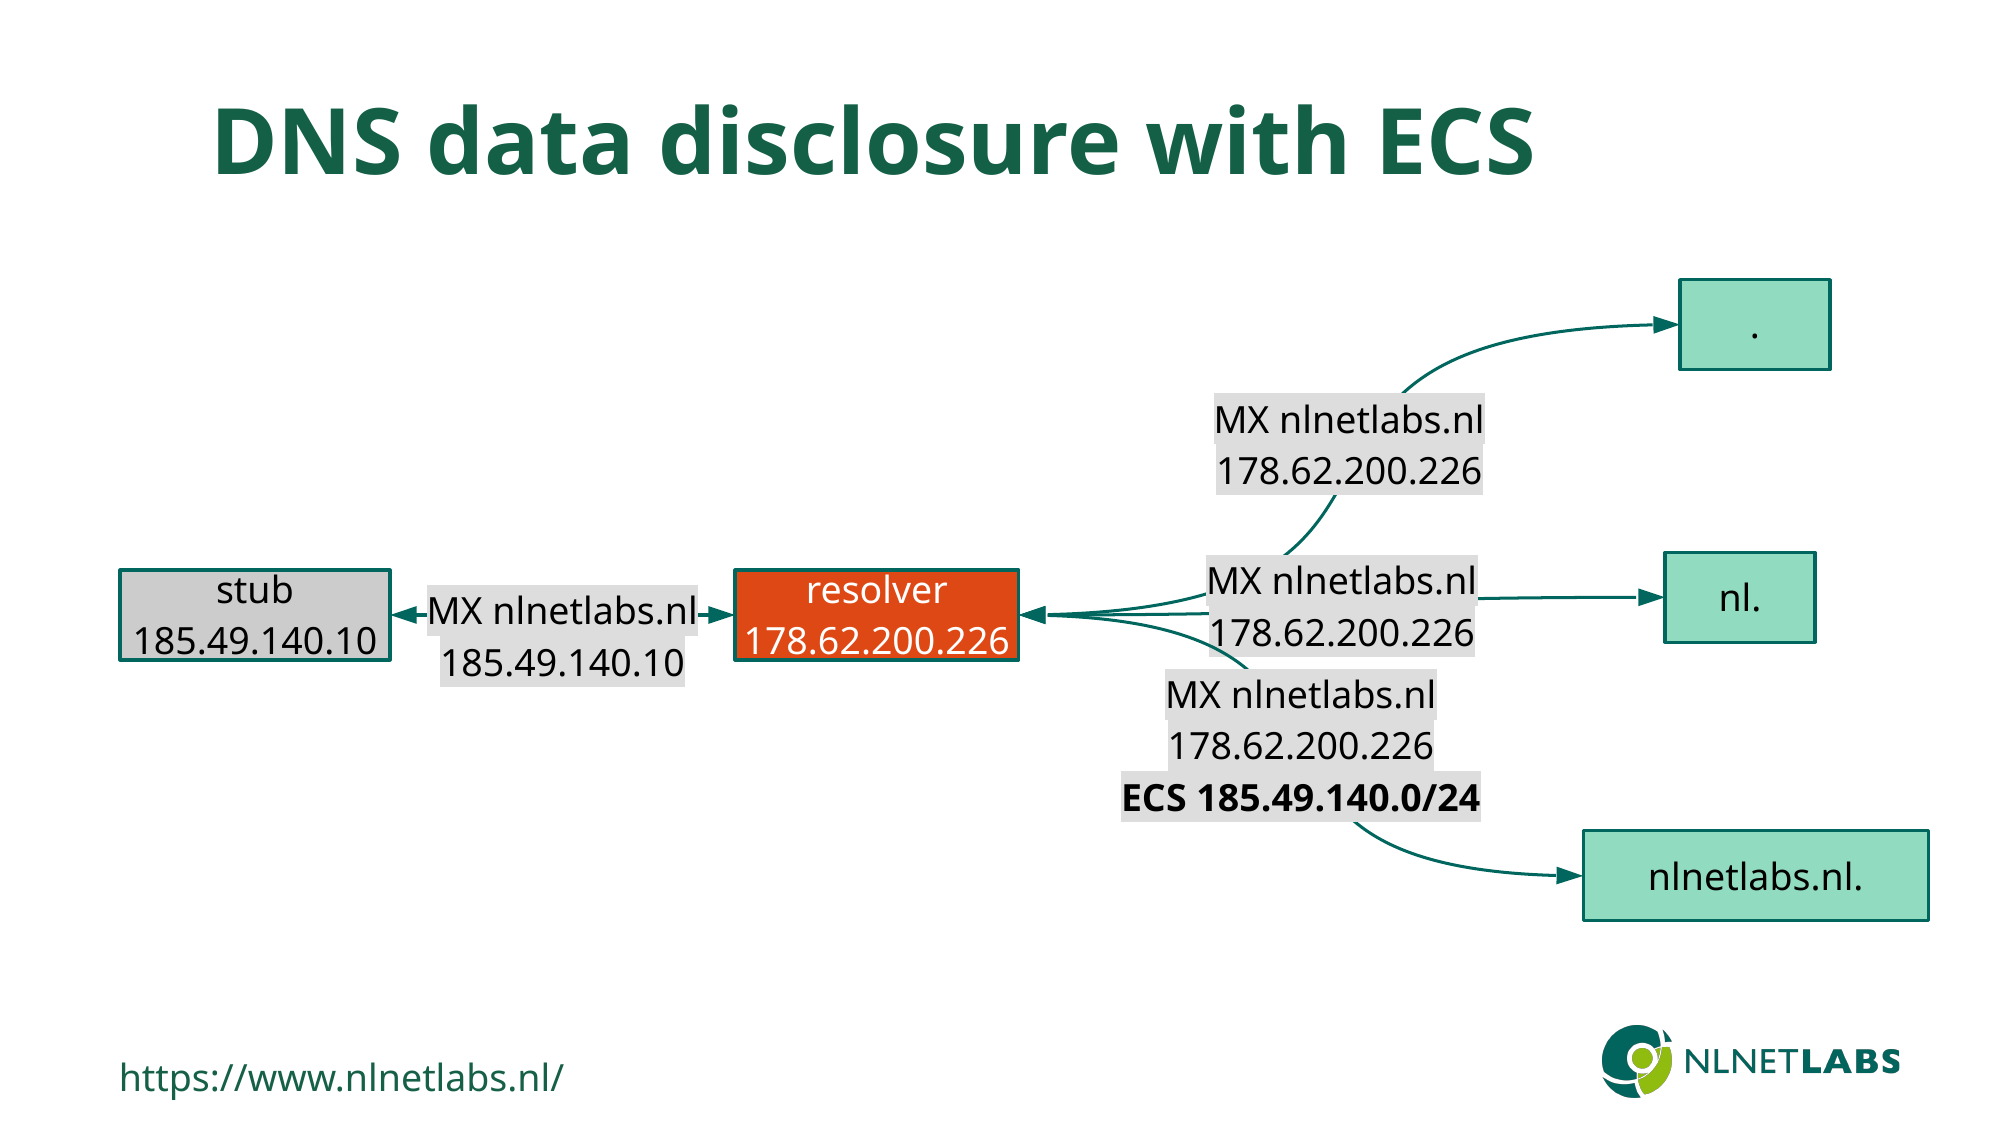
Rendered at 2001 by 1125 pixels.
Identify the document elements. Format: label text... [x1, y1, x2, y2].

text_box resolver 178.62.200.226 [735, 570, 1019, 661]
text_box . [1680, 279, 1831, 370]
picture [1602, 1025, 1900, 1098]
text_box nlnetlabs.nl. [1583, 830, 1929, 921]
title DNS data disclosure with ECS [210, 44, 1900, 233]
text_box nl. [1665, 552, 1816, 643]
text_box stub 185.49.140.10 [120, 570, 391, 661]
